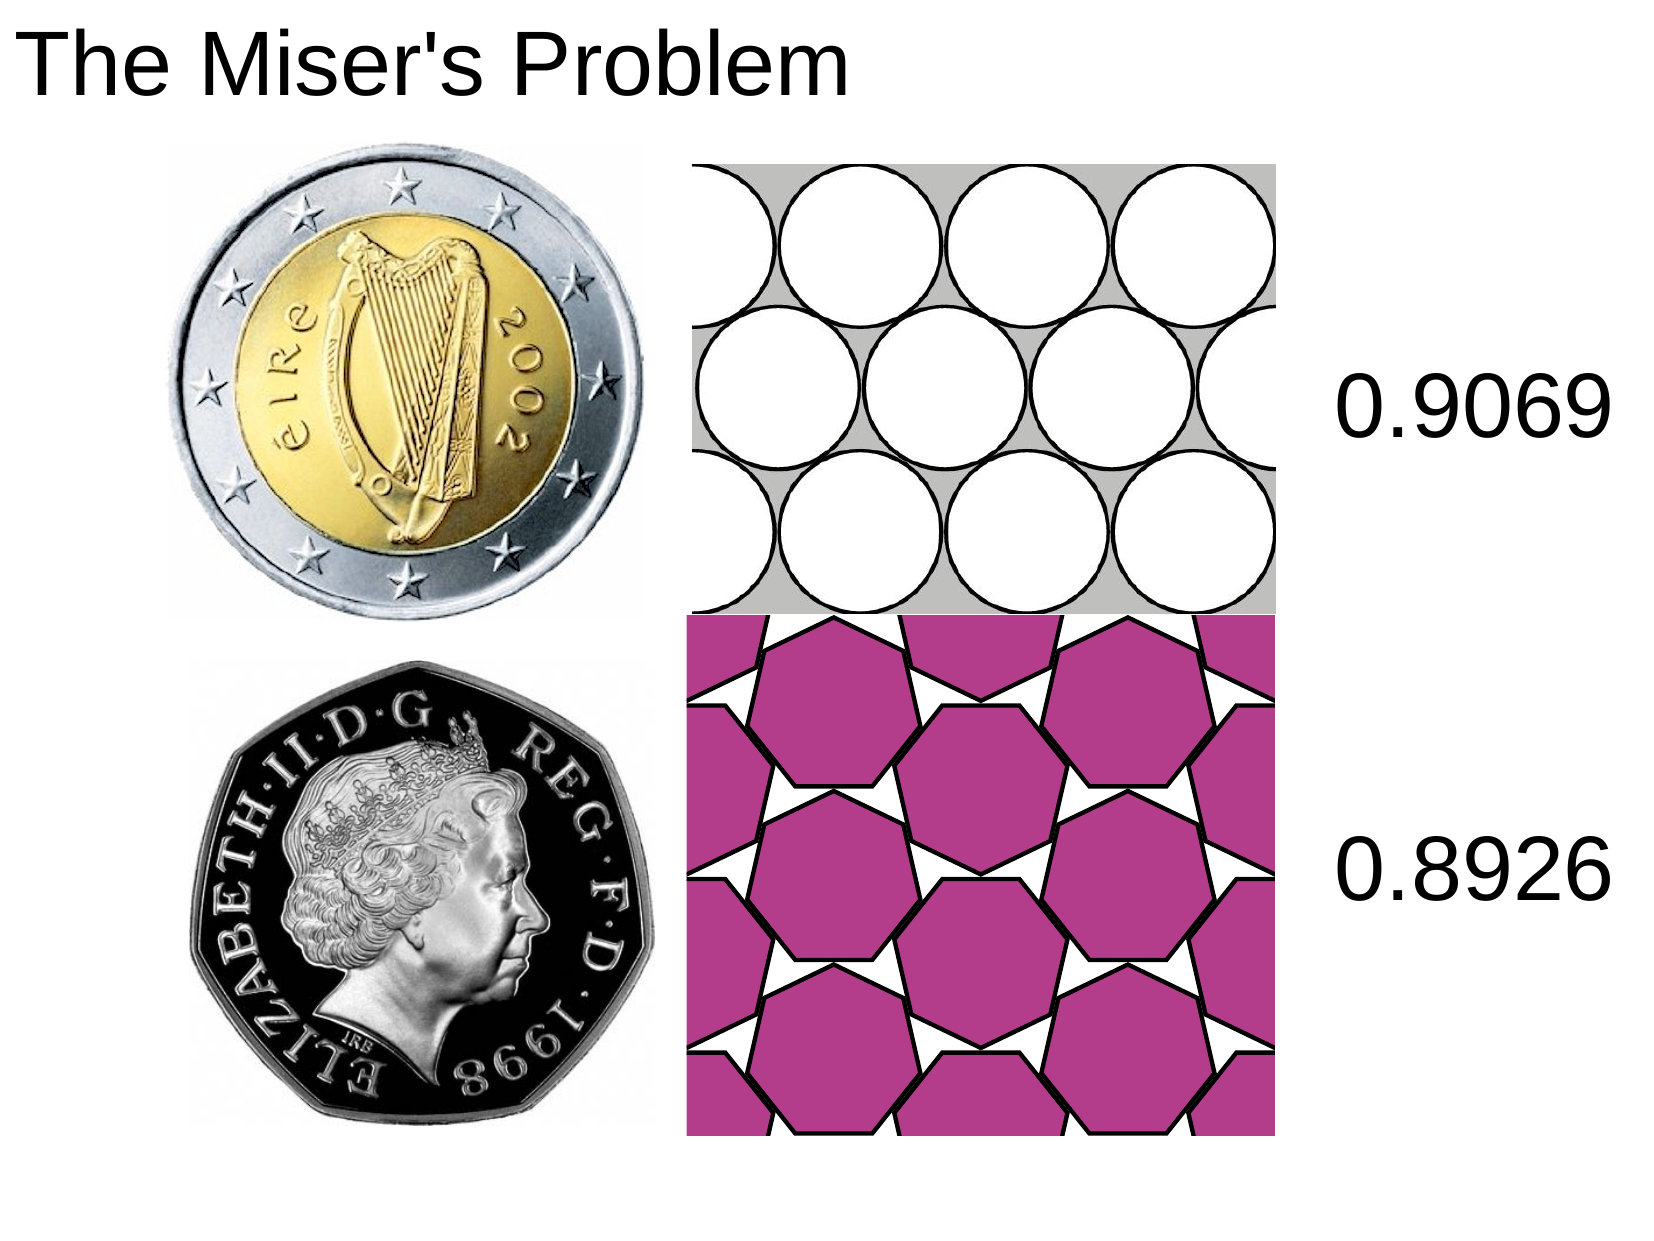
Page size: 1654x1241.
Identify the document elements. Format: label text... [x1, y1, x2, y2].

picture [686, 164, 1276, 1136]
text_box 0.8926 [1320, 810, 1636, 928]
picture [165, 141, 646, 622]
text_box The Miser's Problem [0, 5, 1654, 123]
picture [189, 660, 655, 1126]
text_box 0.9069 [1320, 347, 1654, 466]
